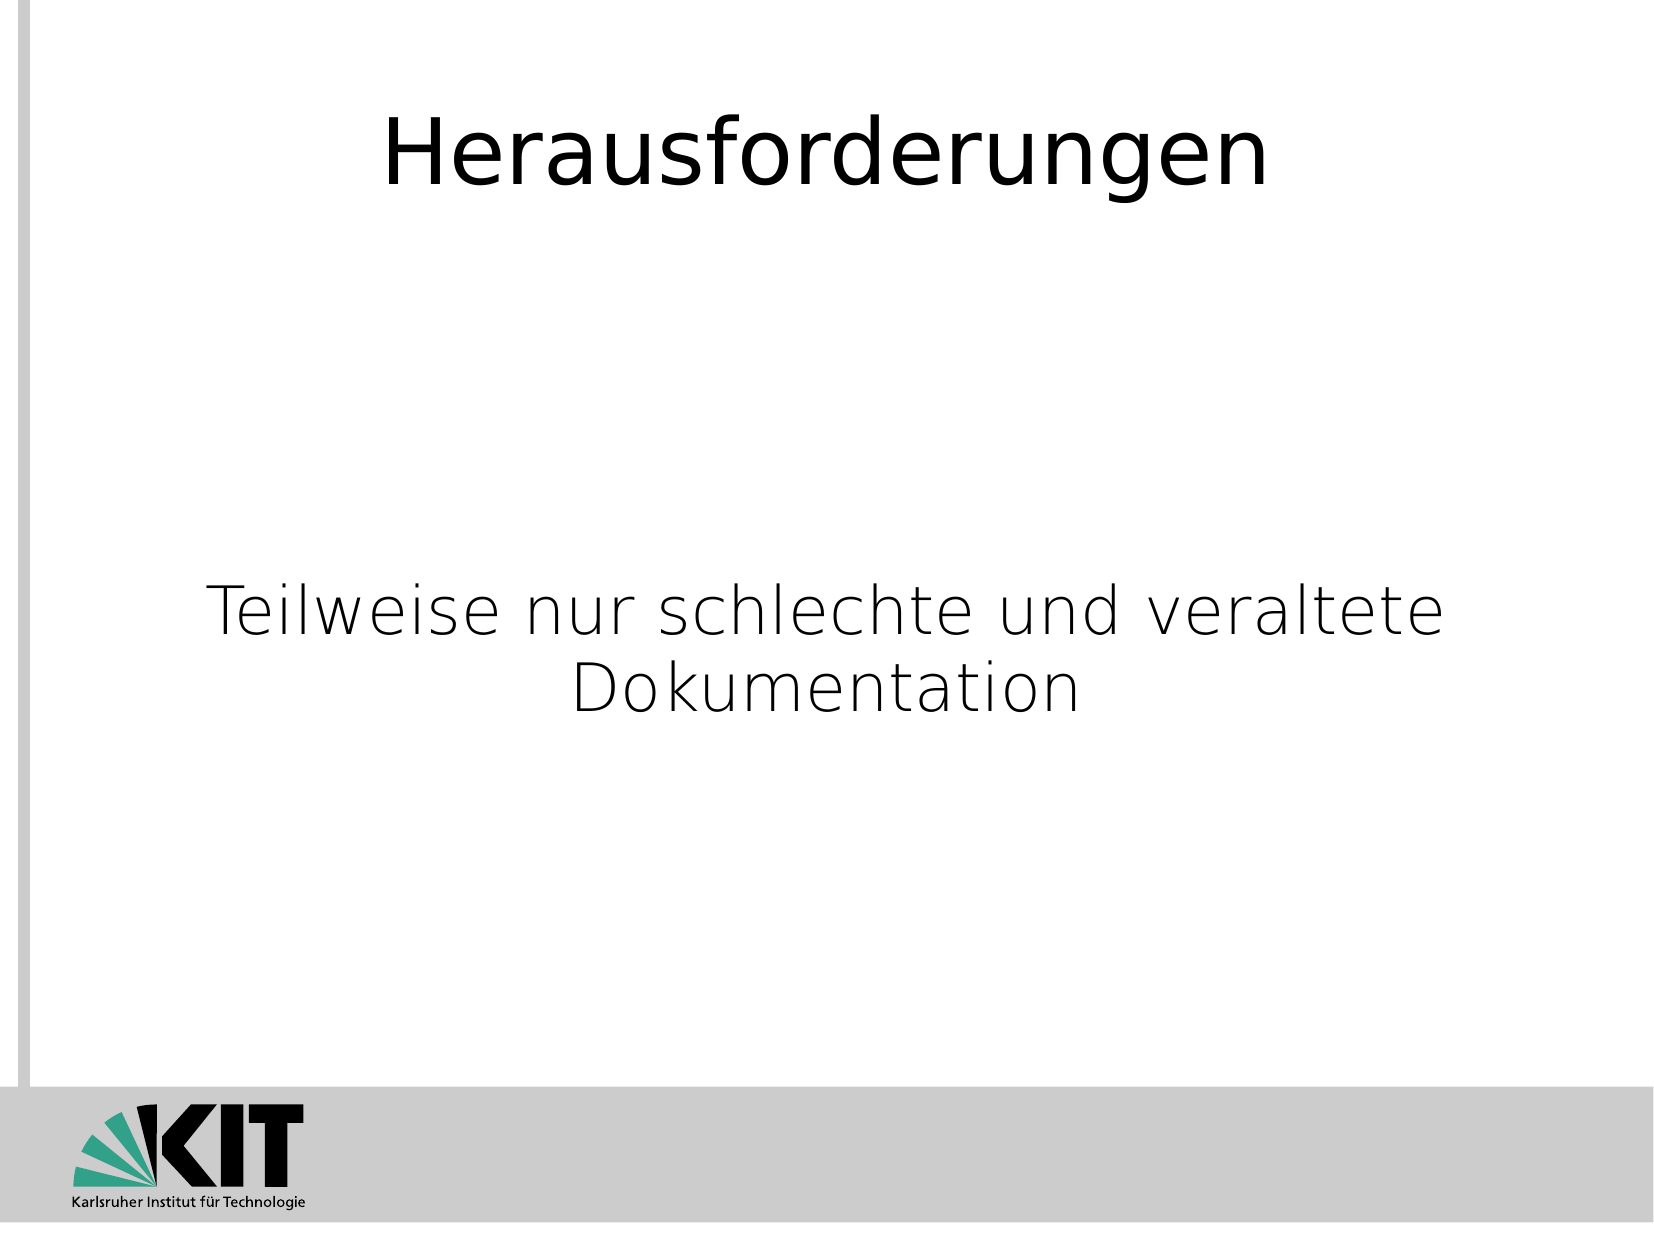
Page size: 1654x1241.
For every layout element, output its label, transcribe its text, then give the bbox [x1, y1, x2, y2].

text_box [0, 1086, 1654, 1223]
subtitle Teilweise nur schlechte und veraltete Dokumentation [82, 290, 1571, 1010]
picture [70, 1098, 308, 1217]
title Herausforderungen [82, 49, 1571, 257]
